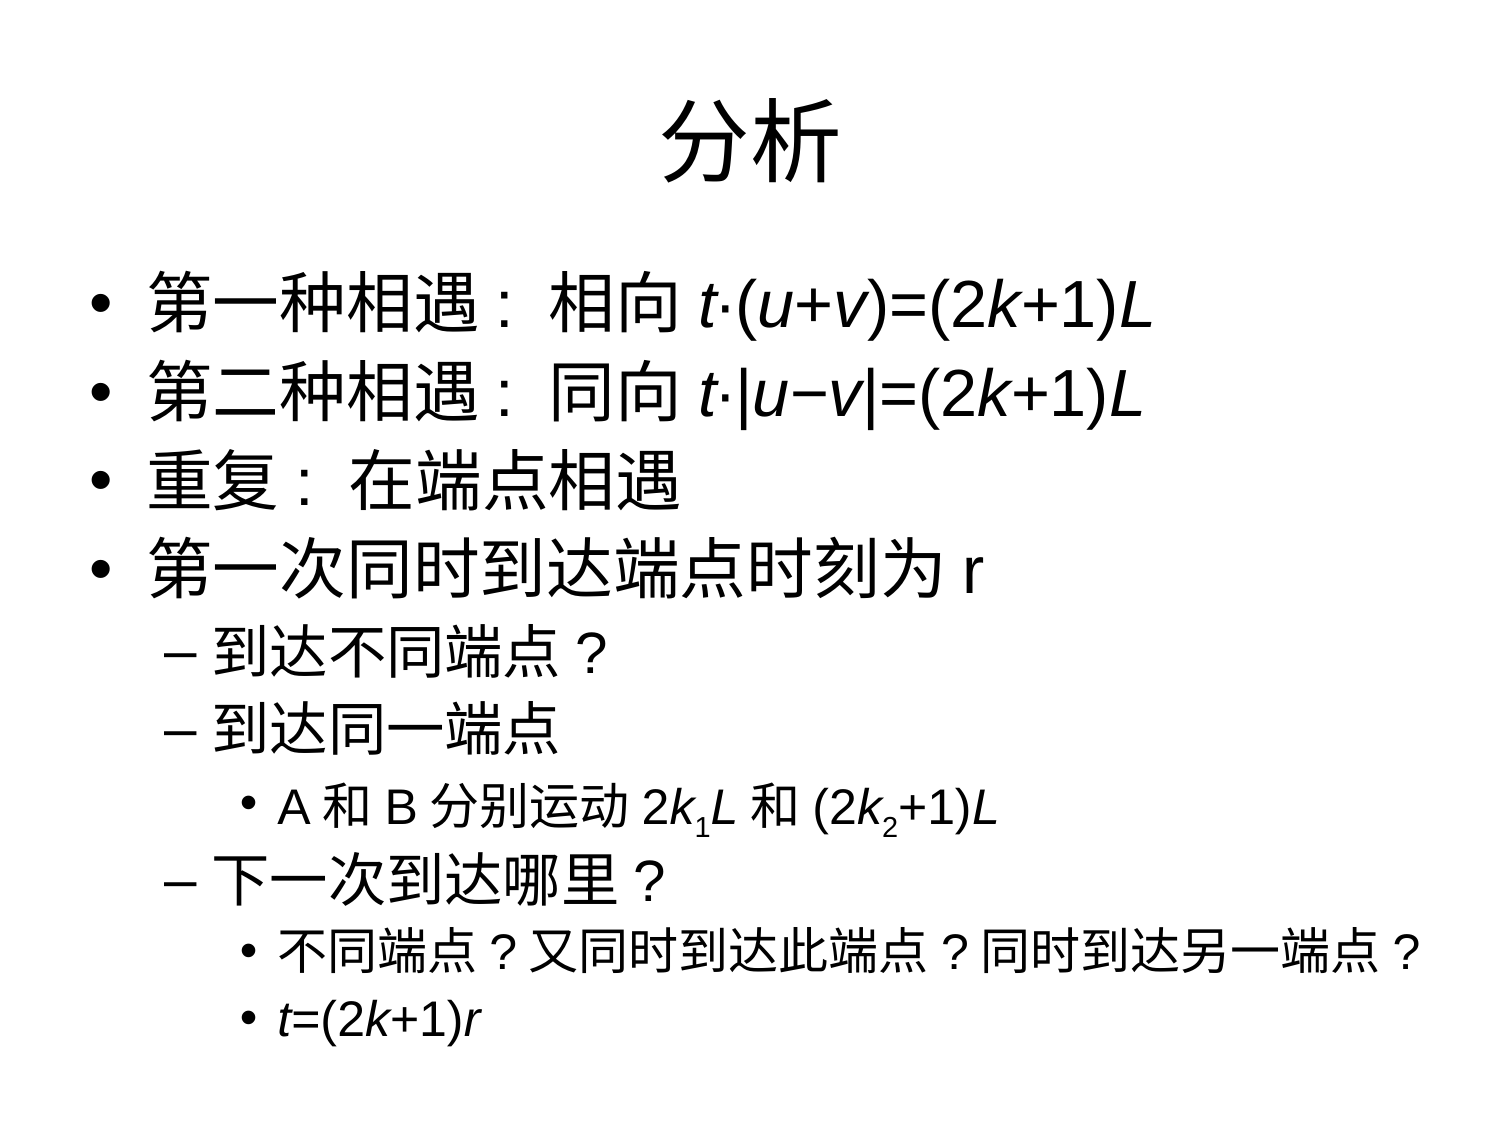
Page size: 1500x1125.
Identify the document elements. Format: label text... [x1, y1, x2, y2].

list 第一种相遇: 相向t∙(u+v)=(2k+1)L 第二种相遇: 同向t∙|u−v|=(2k+1)L 重复: 在端点相遇 第一次同时到达端点时刻为r 到达不同端点? 到达同一端点 A和B分别运动2k1L和(2k2+1)L 下一次到达哪里? 不同端点?又同时到达此端点?同时到达另一端点? t=(2k+1)r [75, 262, 1426, 1109]
title 分析 [75, 45, 1426, 233]
